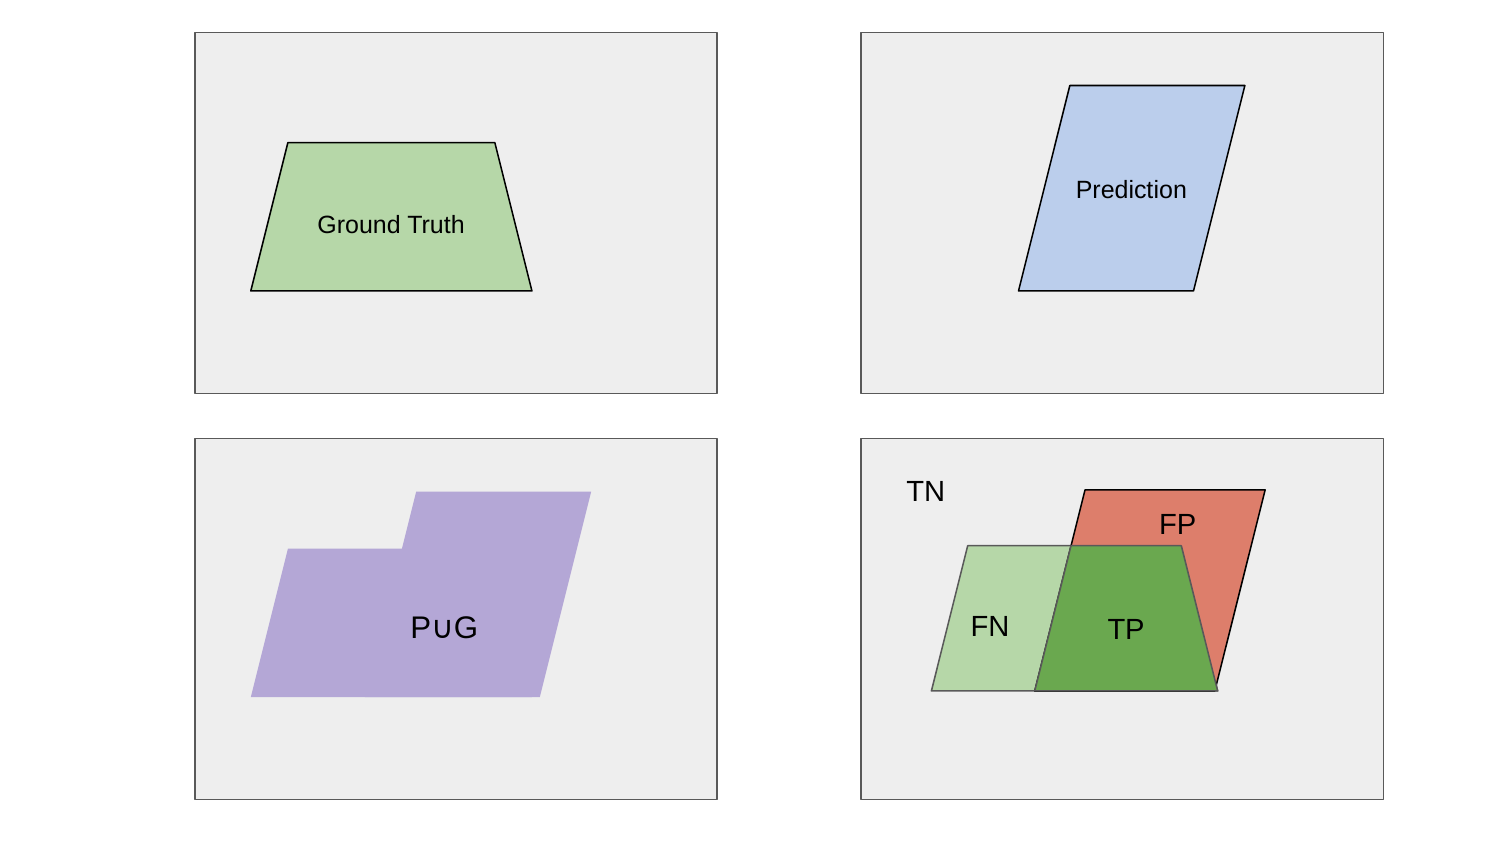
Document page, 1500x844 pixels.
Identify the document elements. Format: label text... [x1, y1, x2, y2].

text_box TN [891, 457, 1019, 579]
text_box FN [931, 545, 1070, 691]
text_box [194, 32, 718, 394]
text_box FP [1090, 490, 1266, 546]
text_box P∪G [380, 591, 508, 647]
text_box Prediction [1018, 85, 1245, 291]
text_box [861, 438, 1384, 800]
text_box TP [1034, 545, 1218, 691]
text_box Ground Truth [250, 142, 532, 291]
text_box [861, 32, 1384, 394]
text_box [194, 438, 718, 800]
